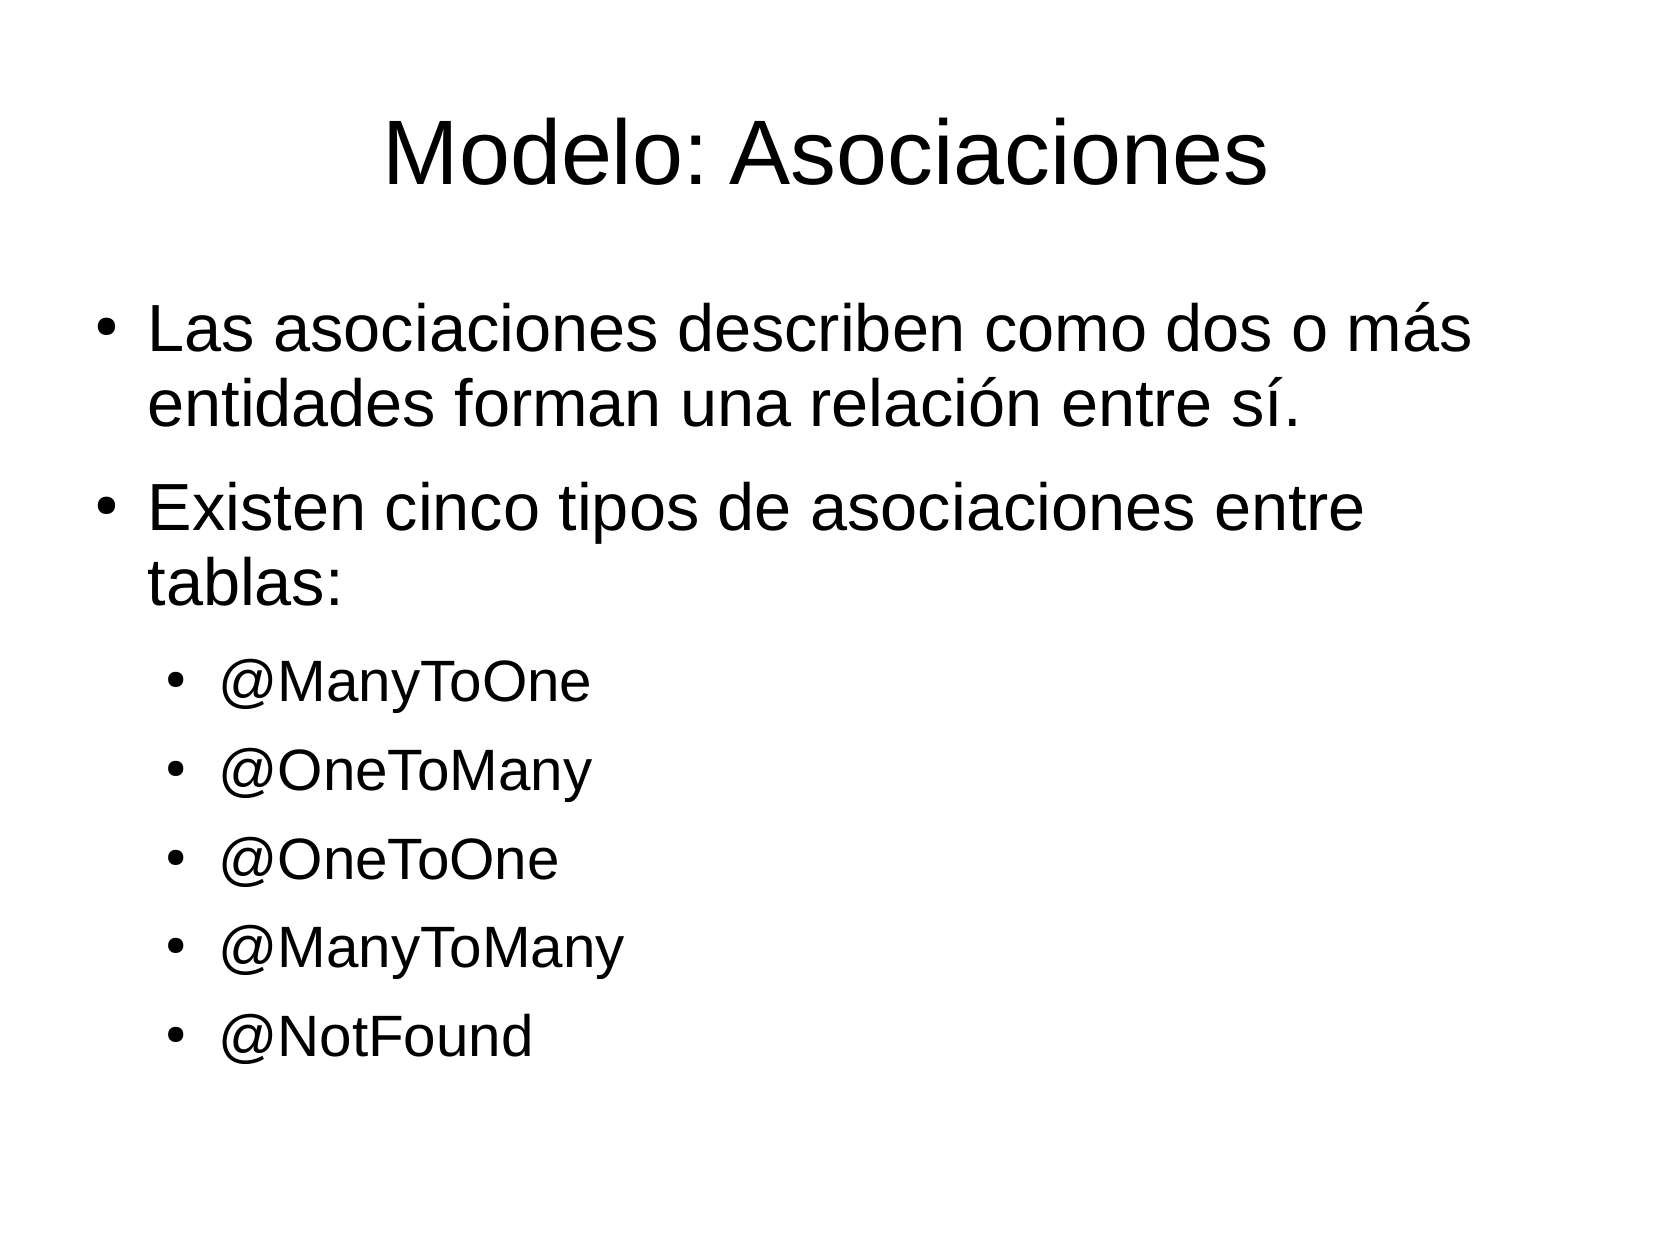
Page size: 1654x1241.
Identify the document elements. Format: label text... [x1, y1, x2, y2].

title Modelo: Asociaciones [82, 49, 1571, 257]
list Las asociaciones describen como dos o más entidades forman una relación entre sí. Existen cinco tipos de asociaciones entre tablas: @ManyToOne @OneToMany @OneToOne @ManyToMany @NotFound [76, 291, 1565, 1110]
